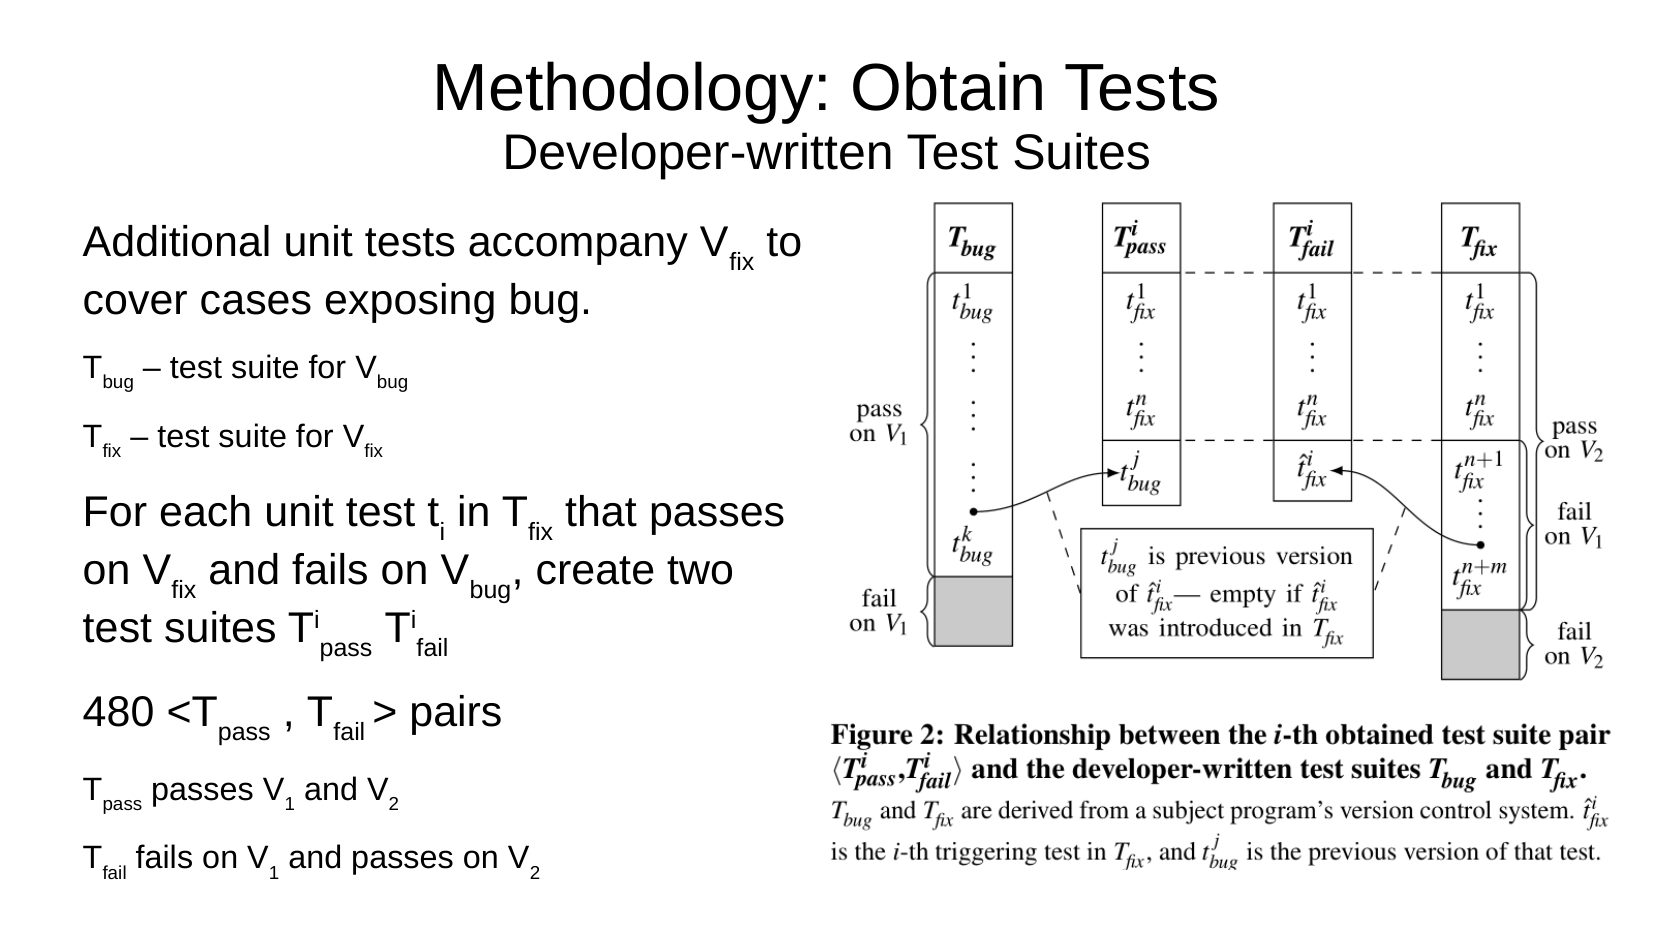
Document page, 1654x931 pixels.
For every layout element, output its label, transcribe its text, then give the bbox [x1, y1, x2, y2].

picture [825, 192, 1623, 871]
list Additional unit tests accompany Vfix to cover cases exposing bug. Tbug – test suite for Vbug Tfix – test suite for Vfix For each unit test ti in Tfix that passes on Vfix and fails on Vbug, create two test suites Tipass Tifail 480 <Tpass , Tfail > pairs Tpass passes V1 and V2 Tfail fails on V1 and passes on V2 [82, 217, 809, 886]
title Methodology: Obtain Tests Developer-written Test Suites [82, 37, 1571, 193]
